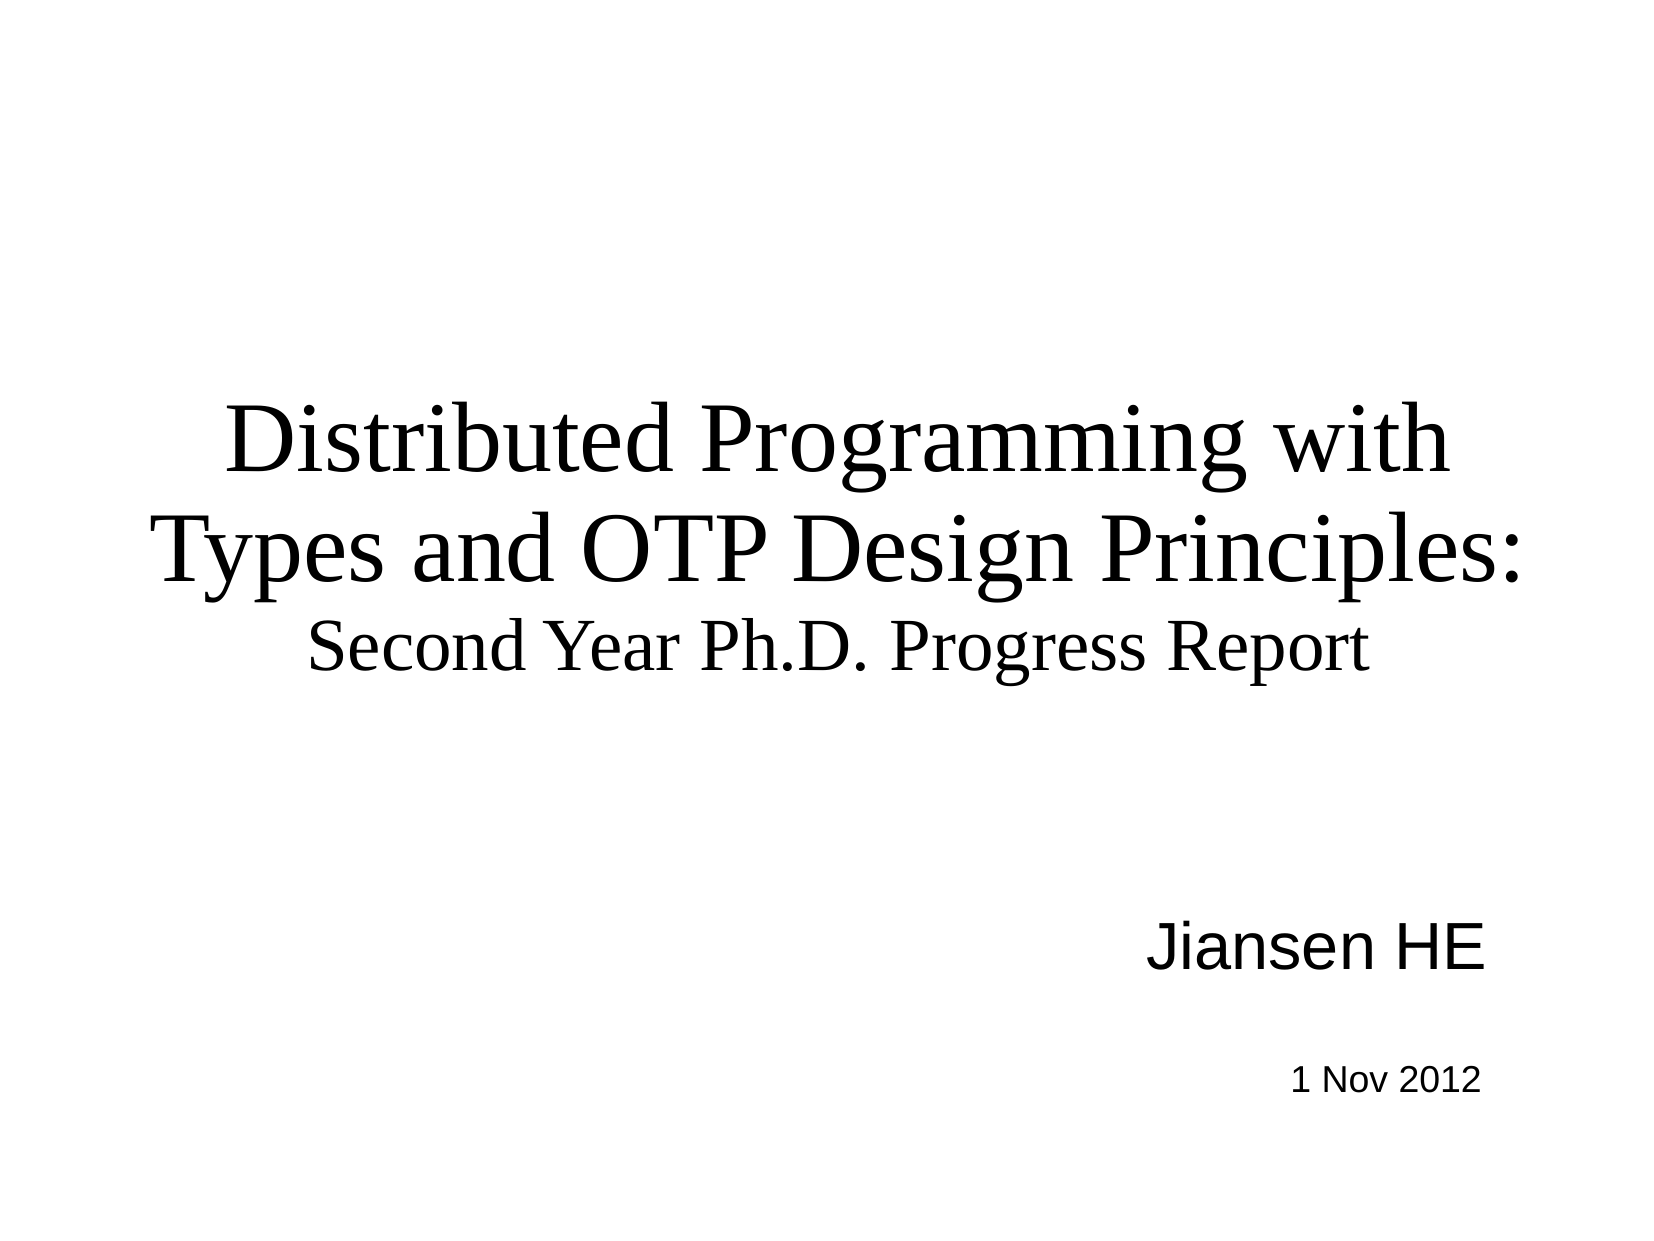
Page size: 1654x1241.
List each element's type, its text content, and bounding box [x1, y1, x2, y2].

text_box 1 Nov 2012 [1275, 1051, 1497, 1122]
subtitle Jiansen HE [1133, 862, 1501, 1031]
title Distributed Programming with Types and OTP Design Principles: Second Year Ph.D. Progress Report [94, 382, 1583, 687]
